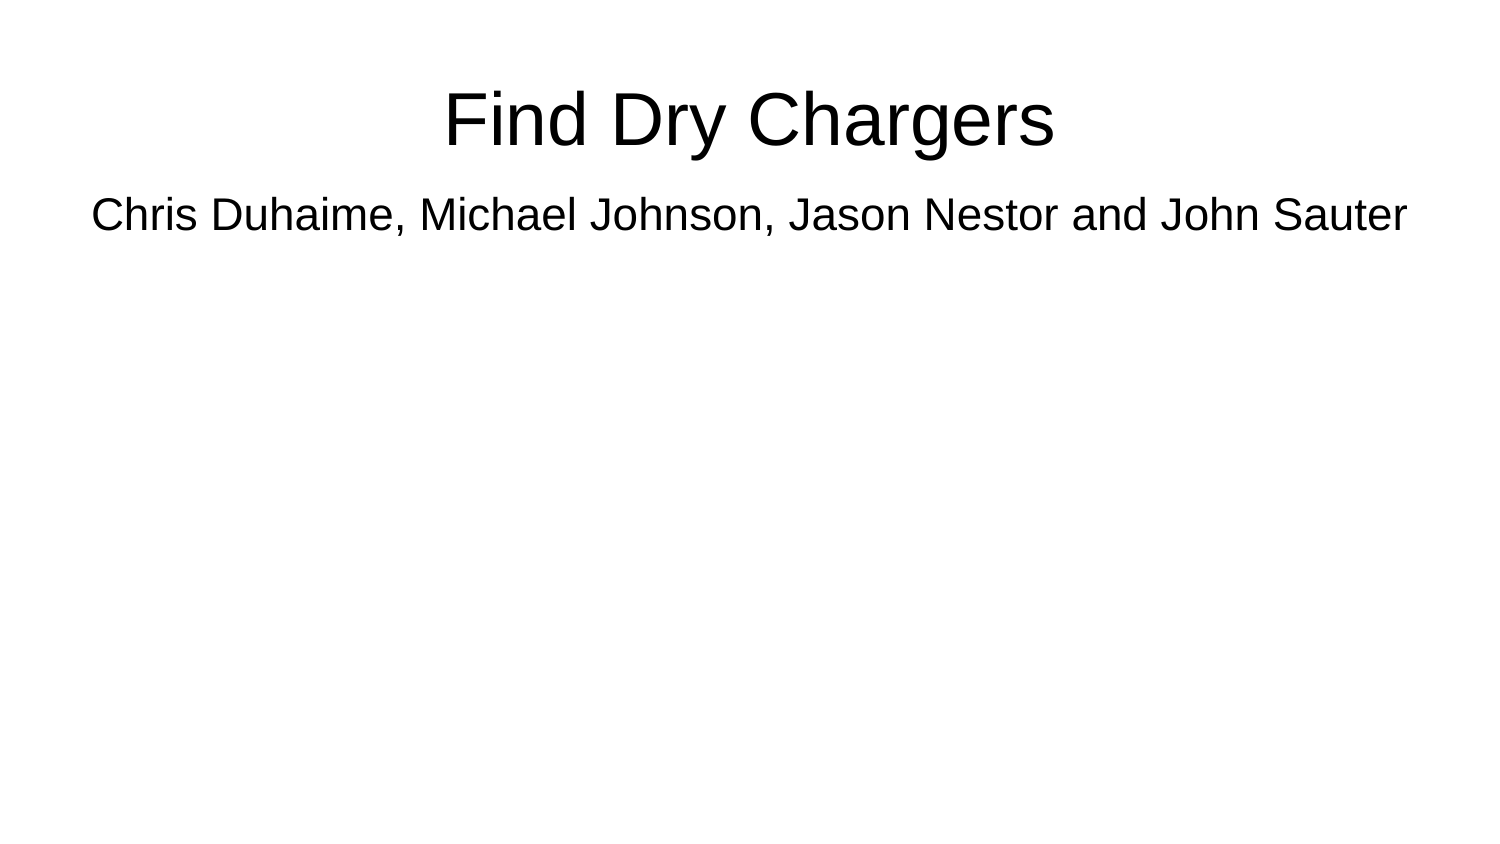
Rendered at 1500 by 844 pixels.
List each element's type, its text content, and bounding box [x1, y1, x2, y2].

list Chris Duhaime, Michael Johnson, Jason Nestor and John Sauter [51, 189, 1449, 750]
title Find Dry Chargers [51, 72, 1449, 167]
